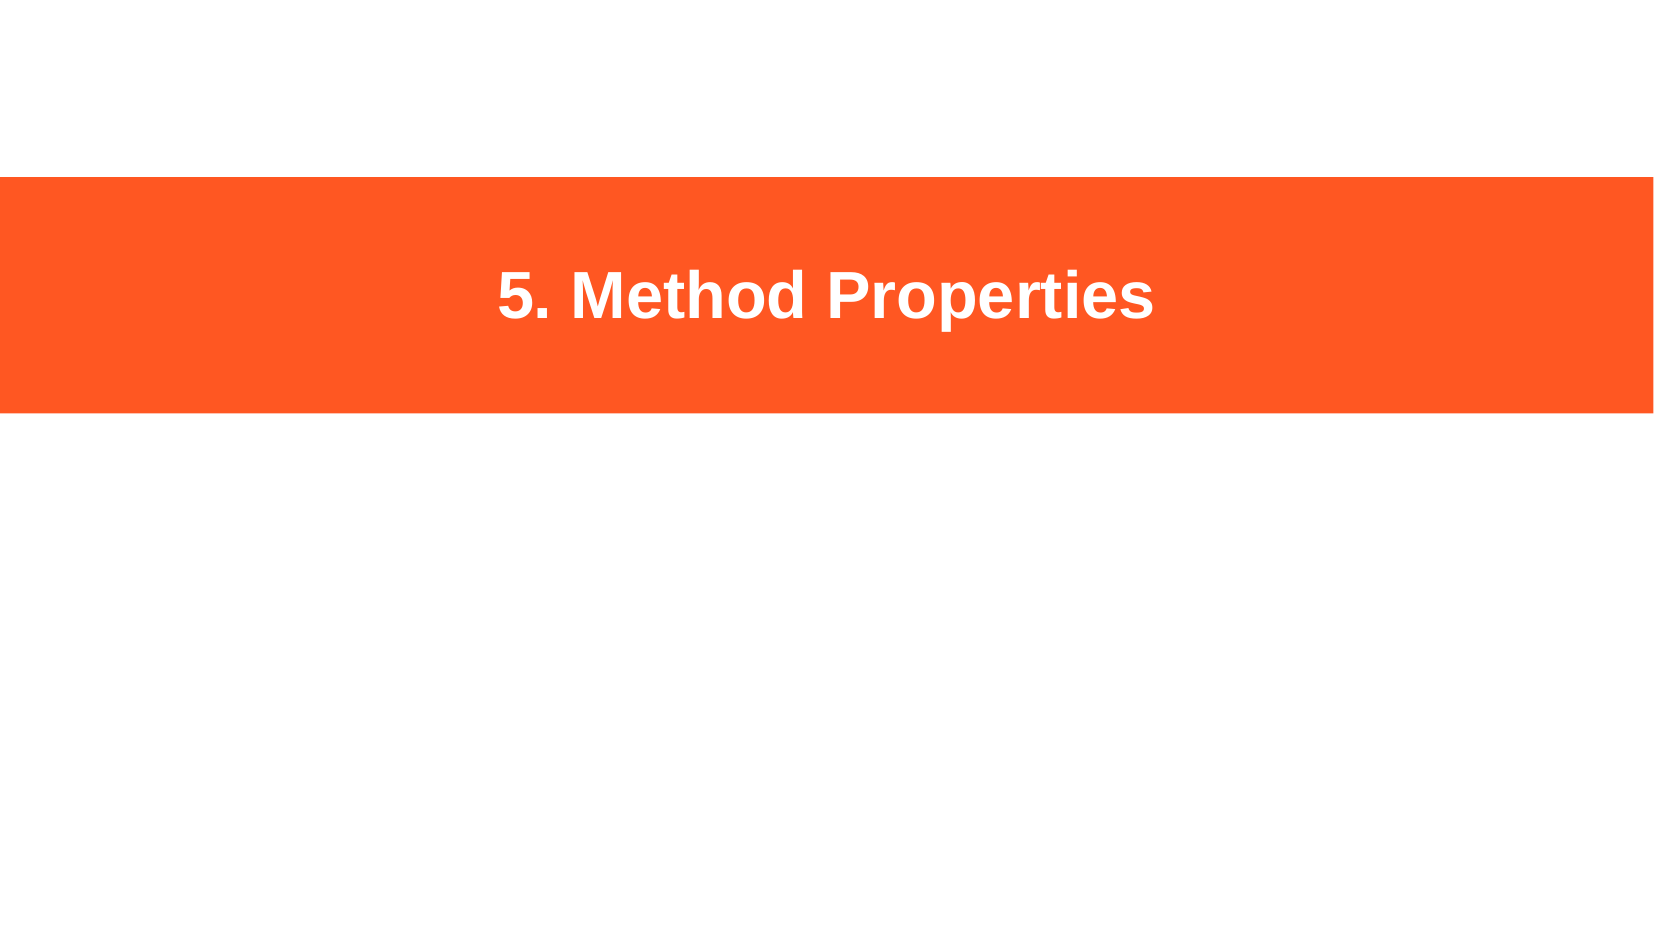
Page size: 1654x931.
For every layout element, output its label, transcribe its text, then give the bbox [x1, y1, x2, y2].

title 5. Method Properties [0, 177, 1654, 414]
